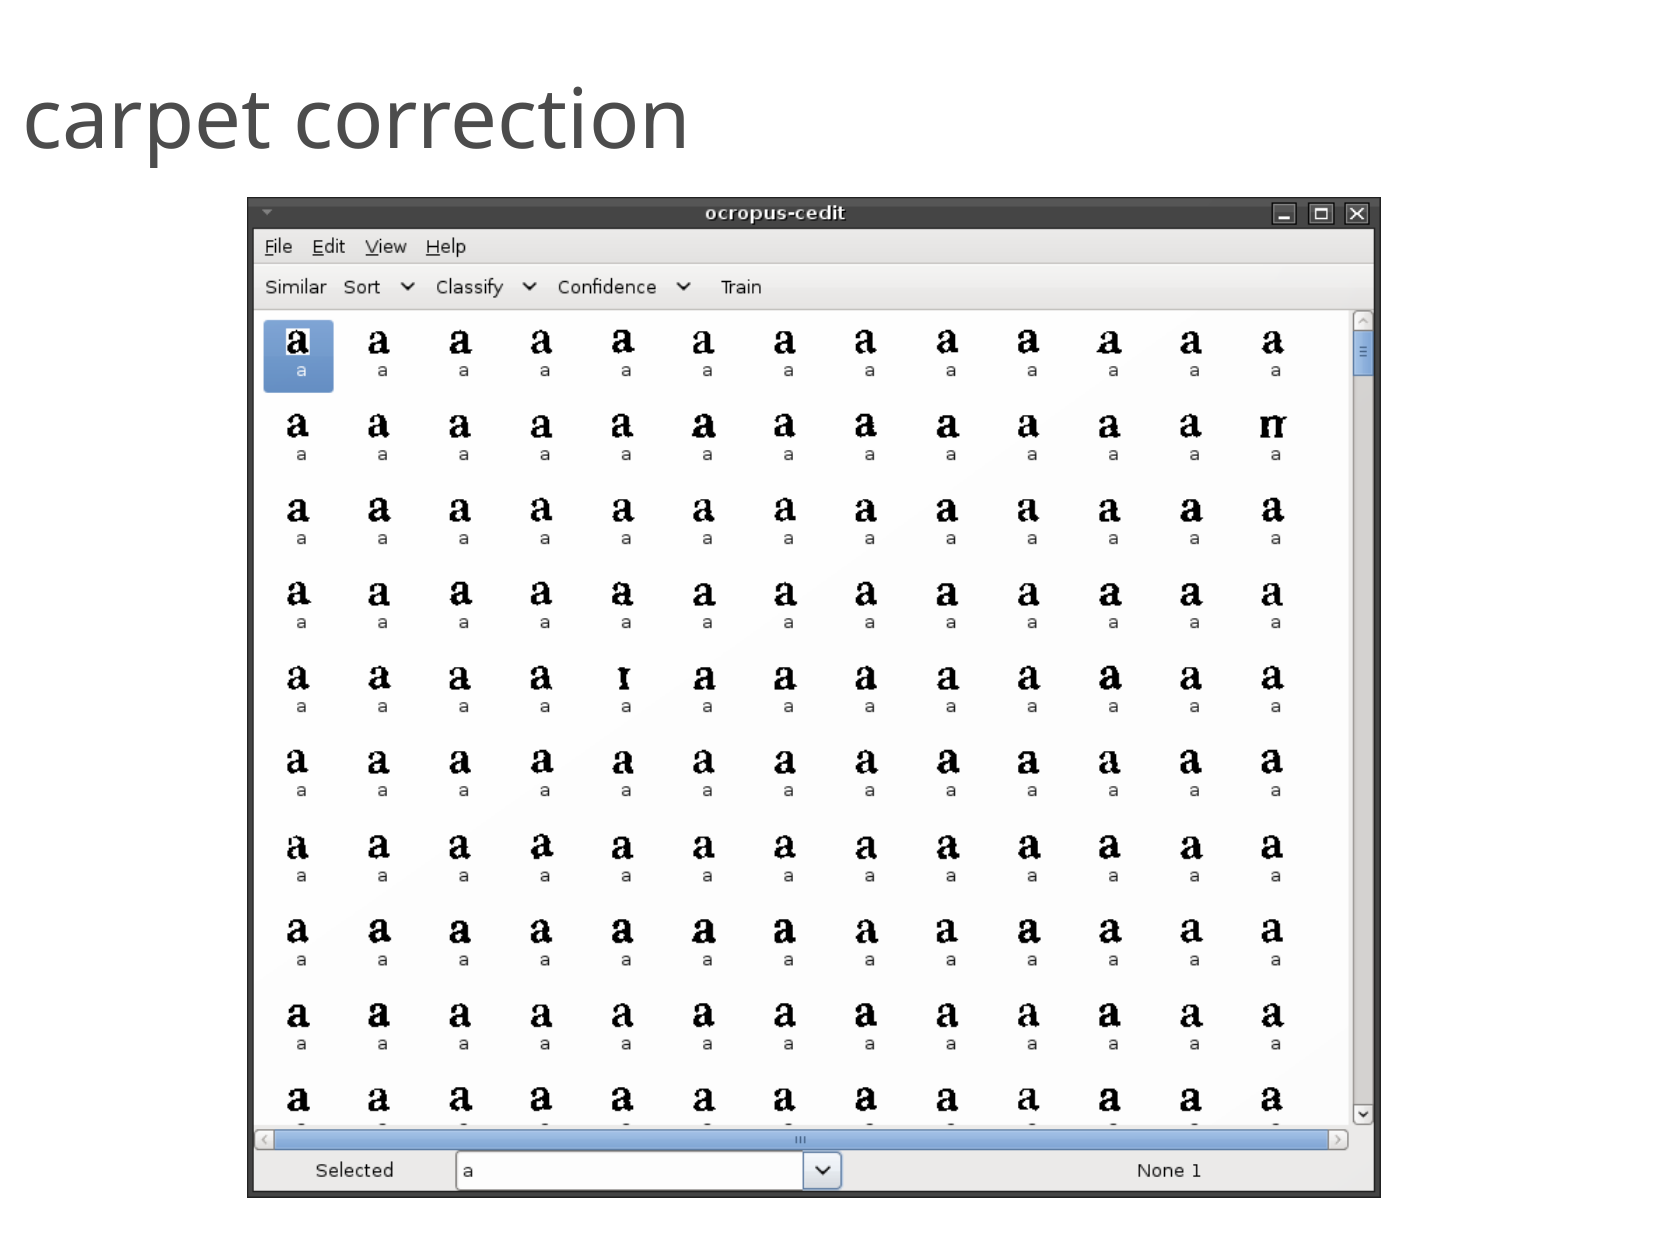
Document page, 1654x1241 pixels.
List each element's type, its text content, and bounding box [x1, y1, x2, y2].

picture [247, 197, 1381, 1198]
title carpet correction [22, 19, 1654, 213]
